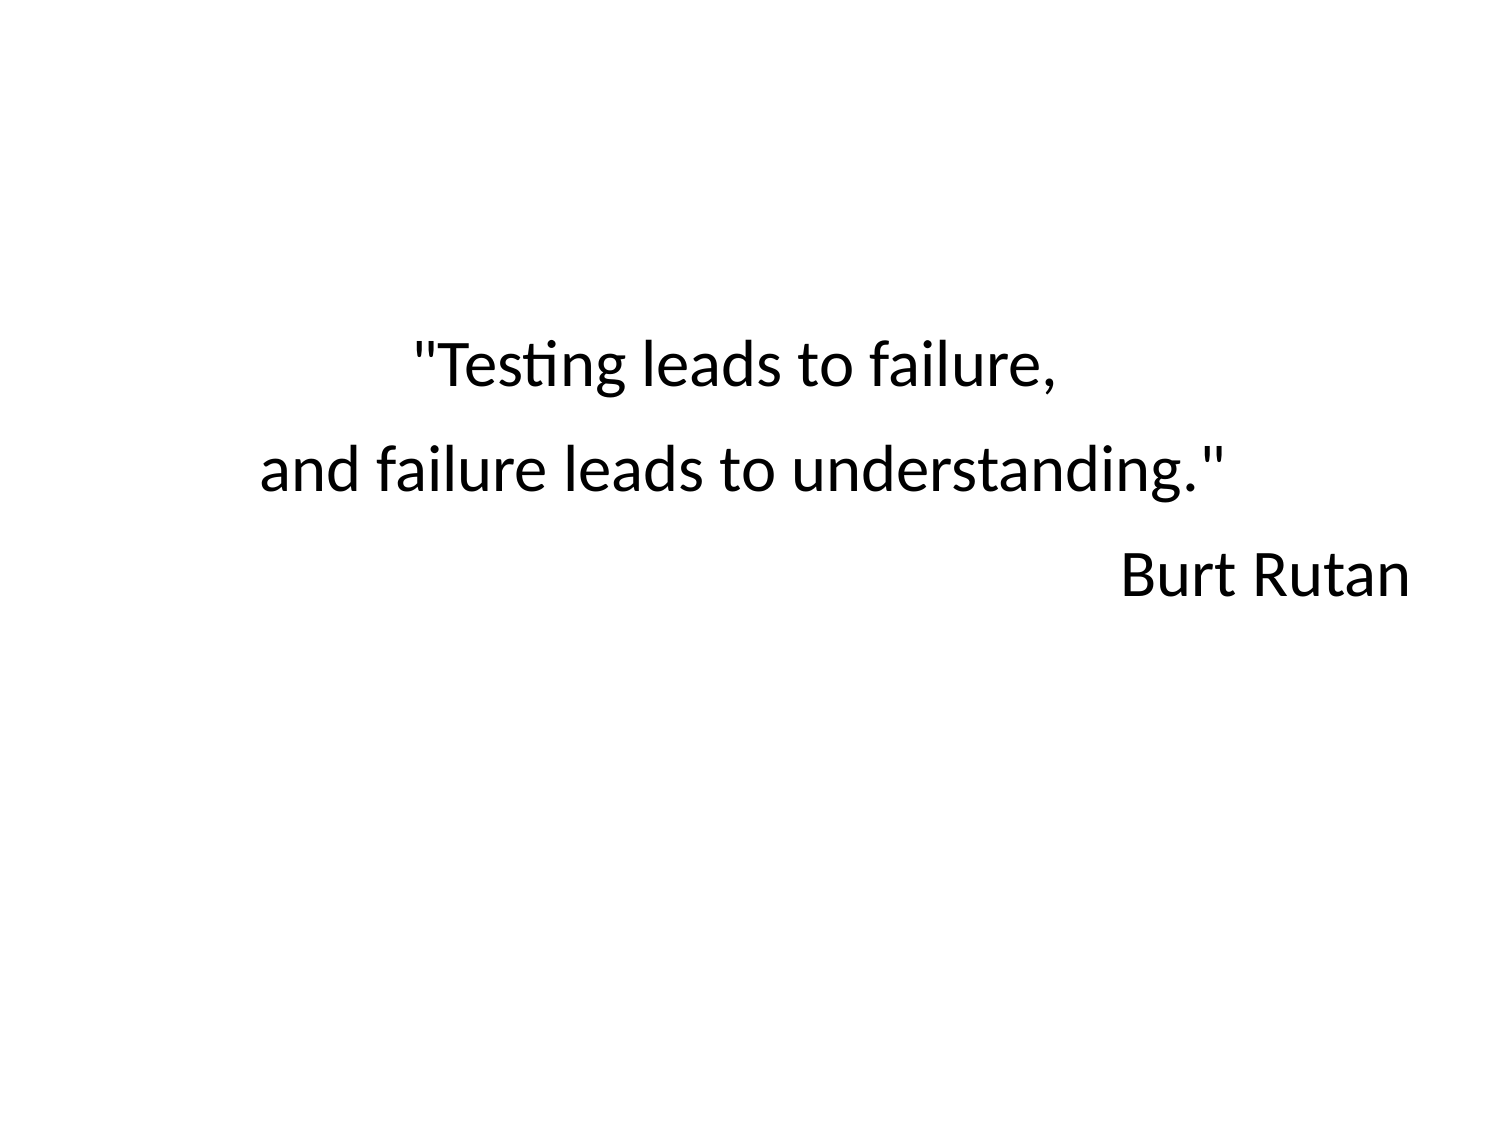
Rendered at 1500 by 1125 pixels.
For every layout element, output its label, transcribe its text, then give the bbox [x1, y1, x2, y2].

text_box "Testing leads to failure, and failure leads to understanding." Burt Rutan [58, 312, 1427, 617]
